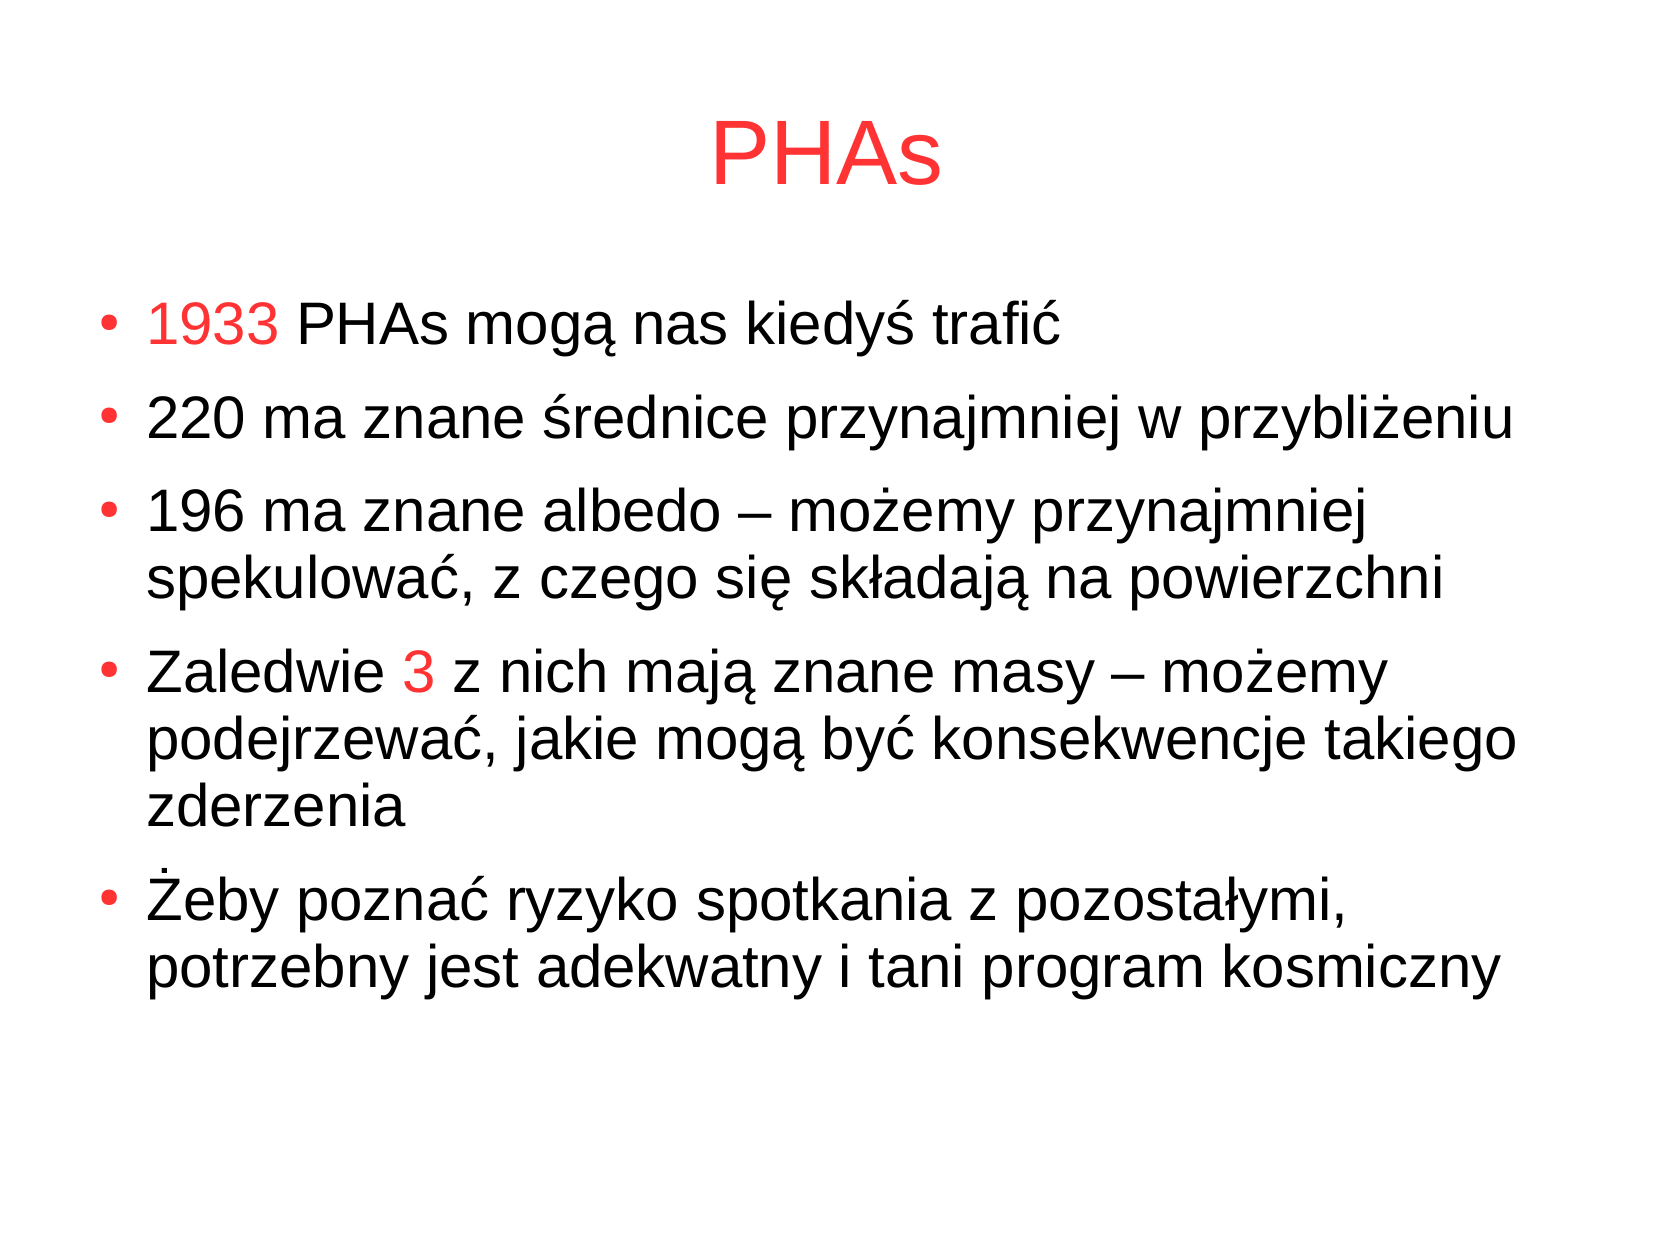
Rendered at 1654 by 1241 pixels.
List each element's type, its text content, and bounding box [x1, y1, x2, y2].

list 1933 PHAs mogą nas kiedyś trafić 220 ma znane średnice przynajmniej w przybliżeniu 196 ma znane albedo – możemy przynajmniej spekulować, z czego się składają na powierzchni Zaledwie 3 z nich mają znane masy – możemy podejrzewać, jakie mogą być konsekwencje takiego zderzenia Żeby poznać ryzyko spotkania z pozostałymi, potrzebny jest adekwatny i tani program kosmiczny [82, 290, 1571, 1010]
title PHAs [82, 49, 1571, 257]
